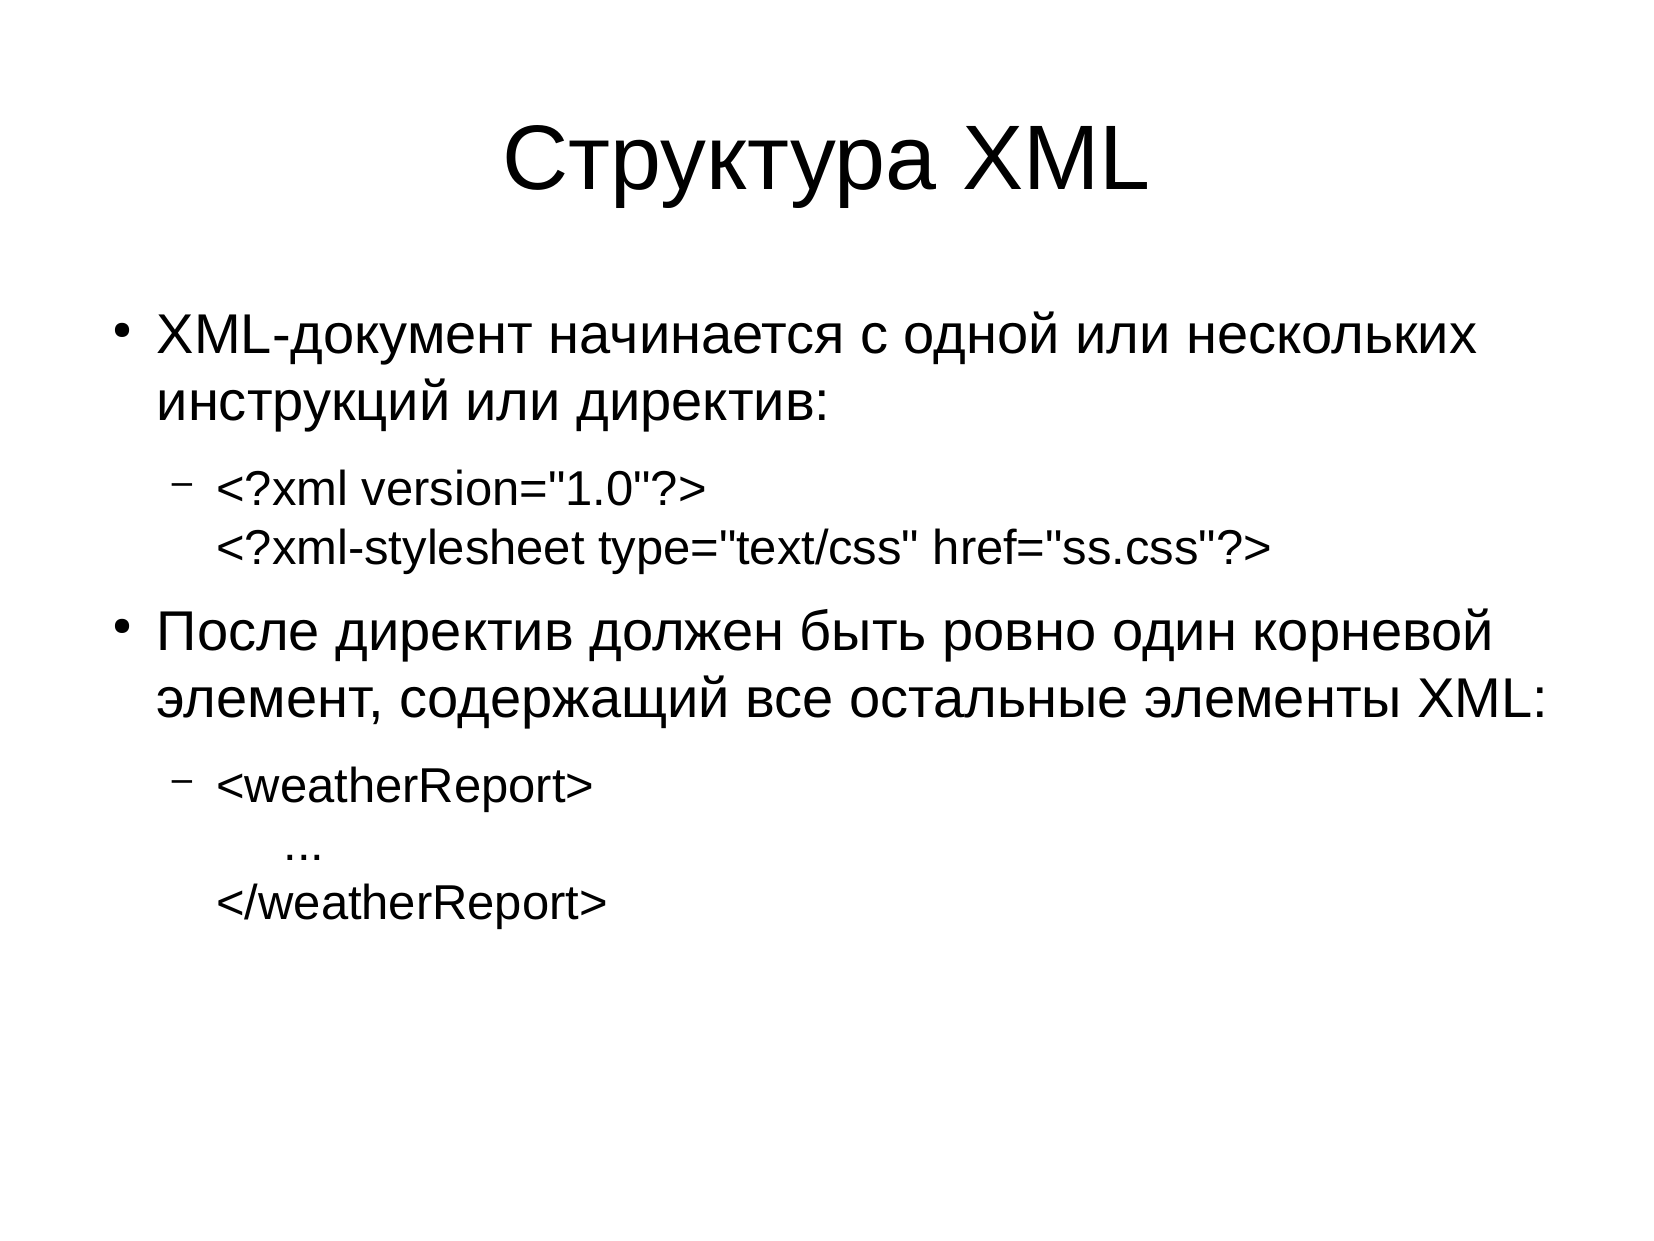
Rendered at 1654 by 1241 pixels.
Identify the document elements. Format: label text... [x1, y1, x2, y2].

title Структура XML [82, 49, 1571, 257]
list XML-документ начинается с одной или нескольких инструкций или директив: <?xml version="1.0"?> <?xml-stylesheet type="text/css" href="ss.css"?> После директив должен быть ровно один корневой элемент, содержащий все остальные элементы XML: <weatherReport> ... </weatherReport> [82, 290, 1571, 1010]
